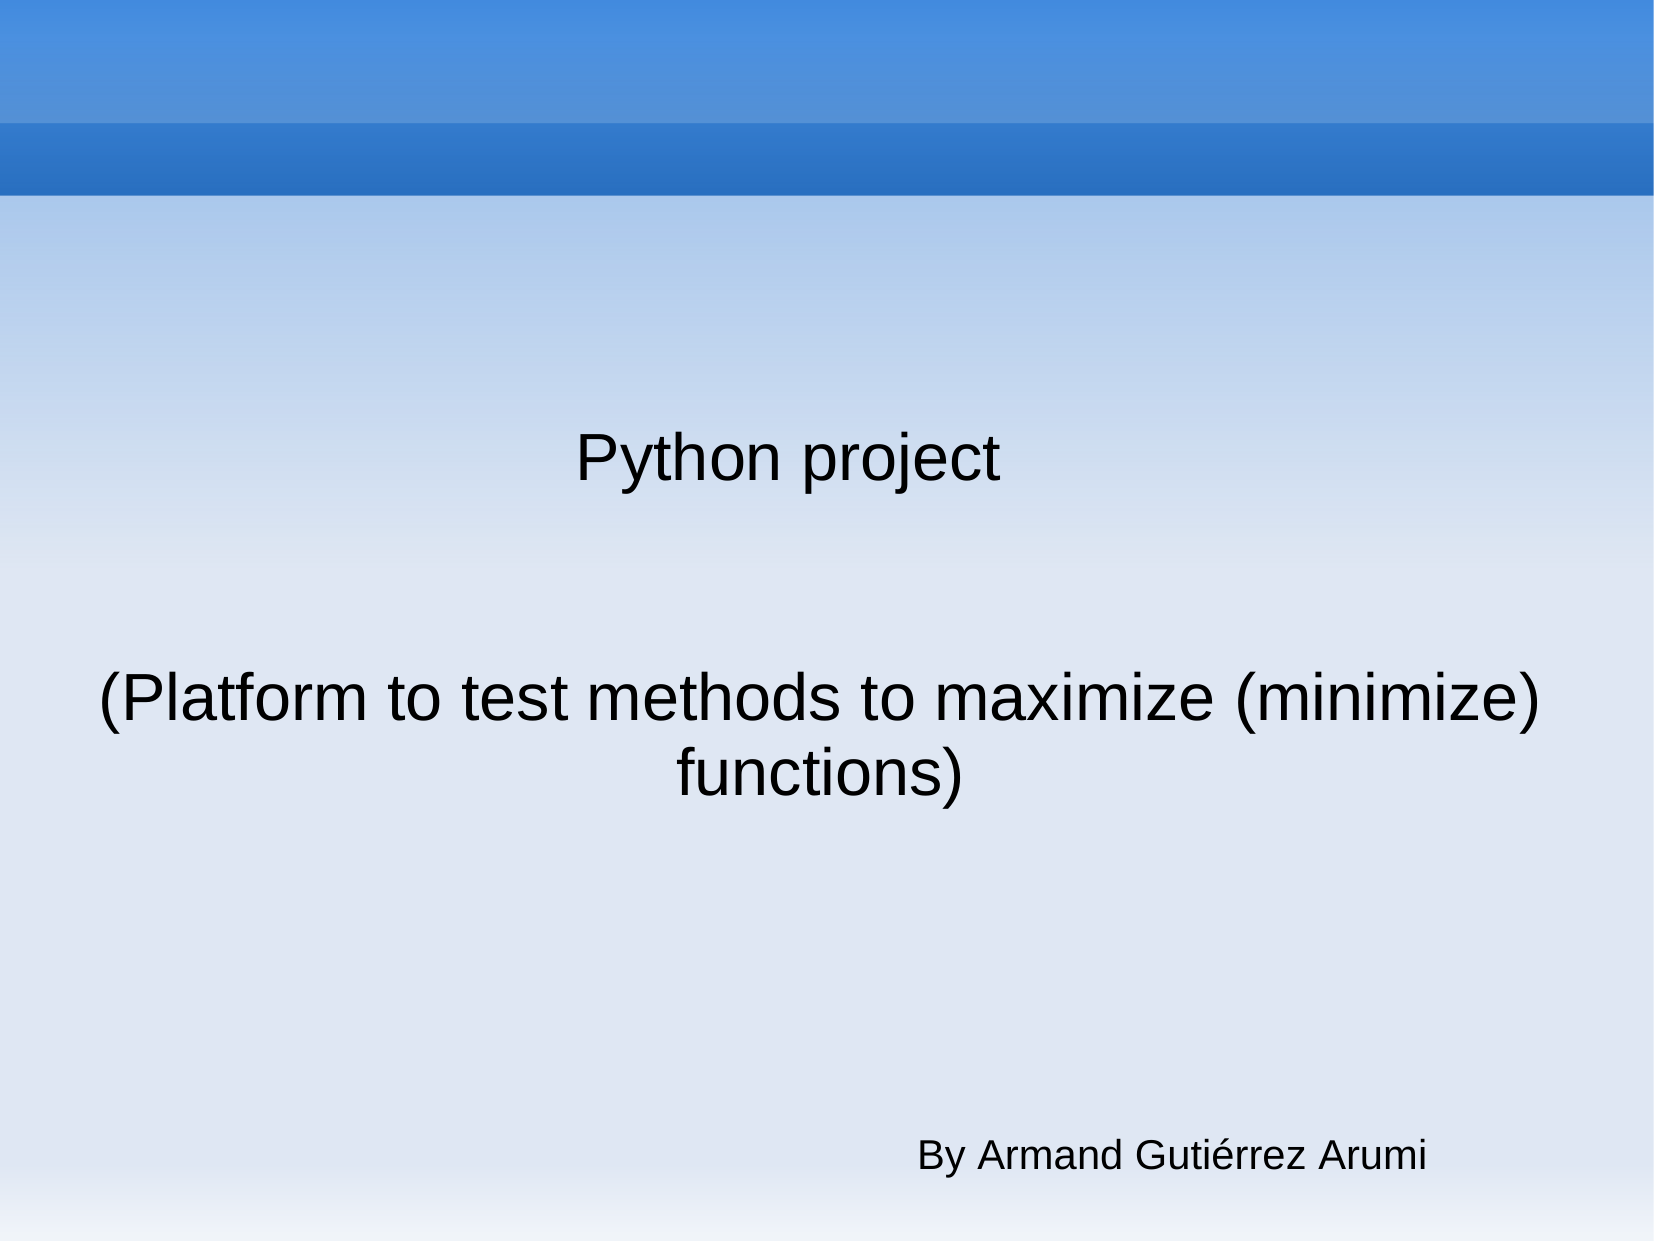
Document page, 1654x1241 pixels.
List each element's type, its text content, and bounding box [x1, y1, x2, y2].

subtitle (Platform to test methods to maximize (minimize) functions) By Armand Gutiérrez Arumi [76, 286, 1565, 1241]
text_box Python project [542, 420, 1036, 495]
picture [0, 0, 1654, 1241]
